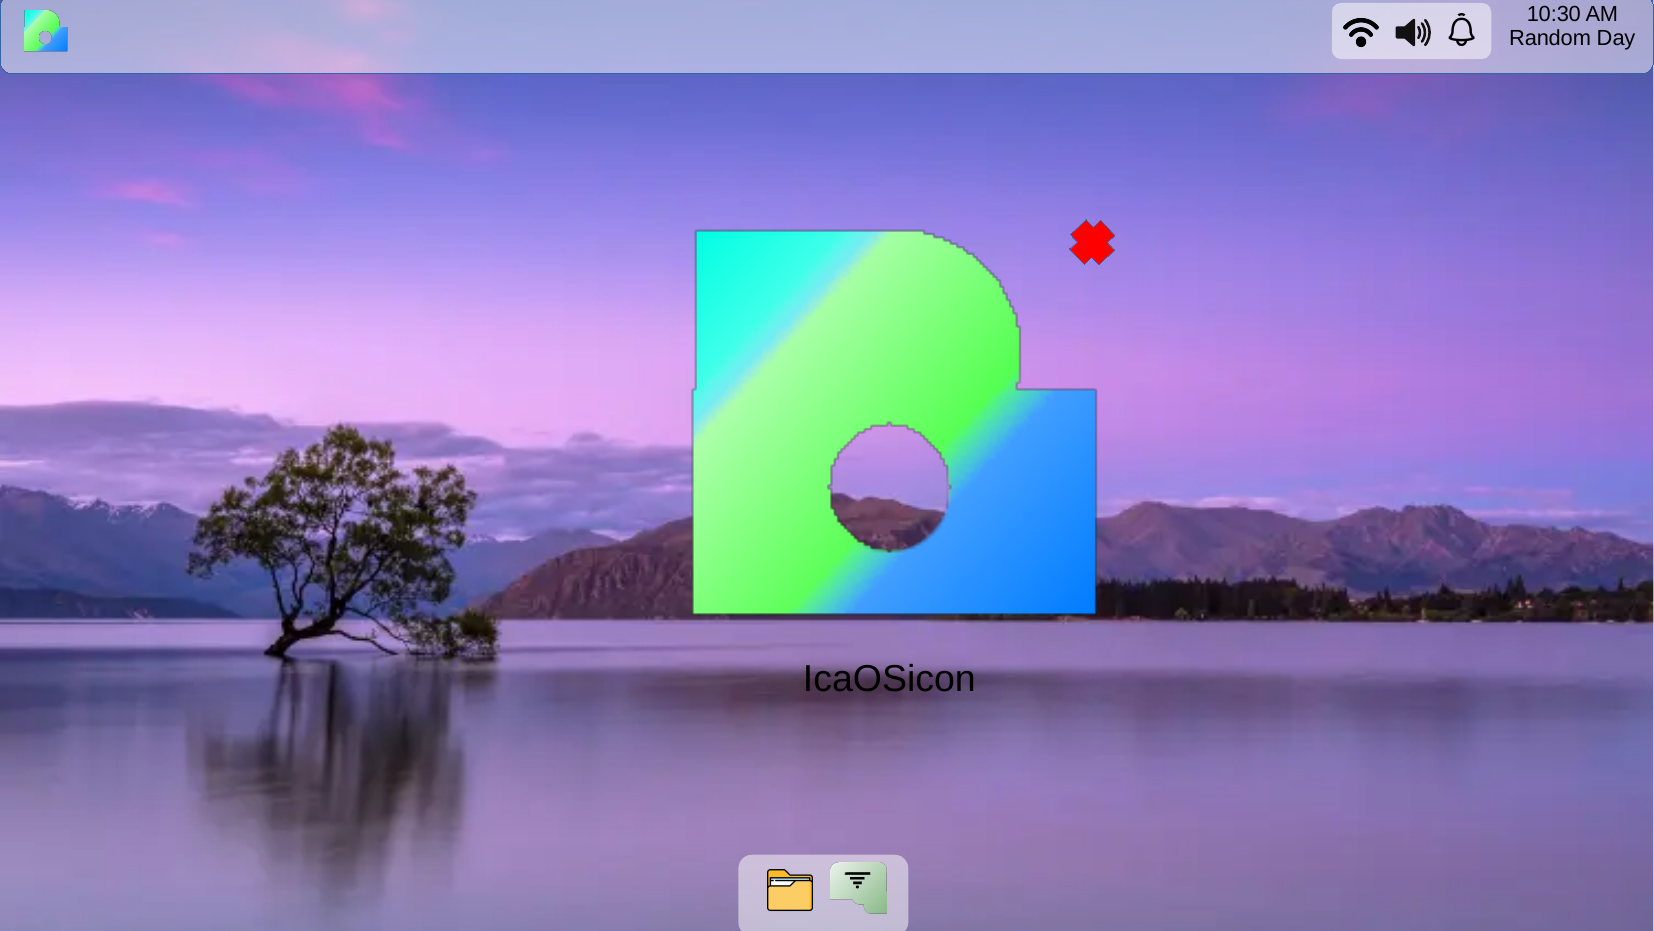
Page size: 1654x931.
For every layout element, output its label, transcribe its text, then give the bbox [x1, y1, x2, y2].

text_box IcaOSicon [774, 649, 1004, 719]
text_box 10:30 AM Random Day [1491, 0, 1654, 64]
picture [1343, 14, 1379, 51]
picture [1443, 11, 1480, 48]
text_box [738, 854, 909, 931]
text_box [89, 0, 1654, 74]
picture [767, 867, 813, 913]
picture [0, 0, 1654, 931]
picture [1393, 12, 1433, 52]
picture [830, 862, 887, 919]
